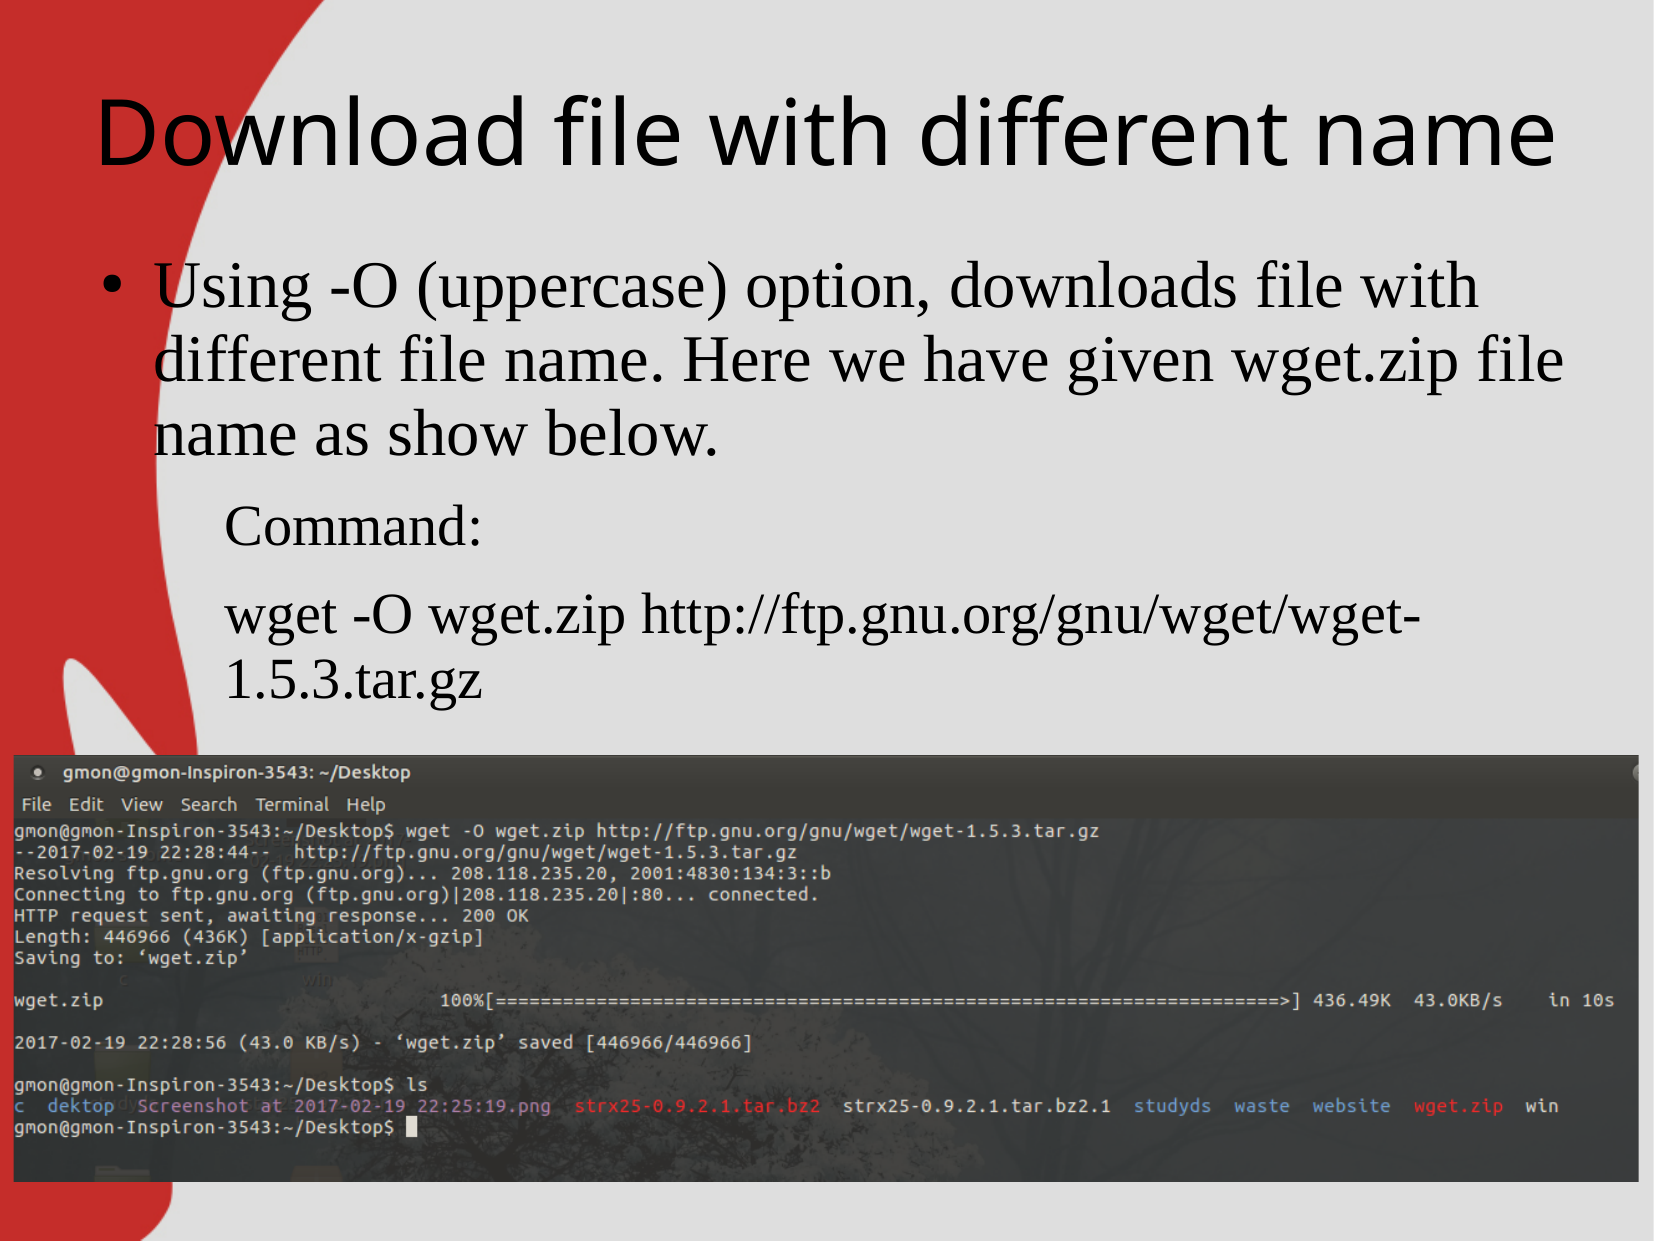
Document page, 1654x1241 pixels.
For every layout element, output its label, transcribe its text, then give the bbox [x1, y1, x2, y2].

title Download file with different name [82, 12, 1571, 248]
list Using -O (uppercase) option, downloads file with different file name. Here we have given wget.zip file name as show below. Command: wget -O wget.zip http://ftp.gnu.org/gnu/wget/wget-1.5.3.tar.gz [82, 248, 1571, 755]
picture [0, 0, 1654, 1241]
